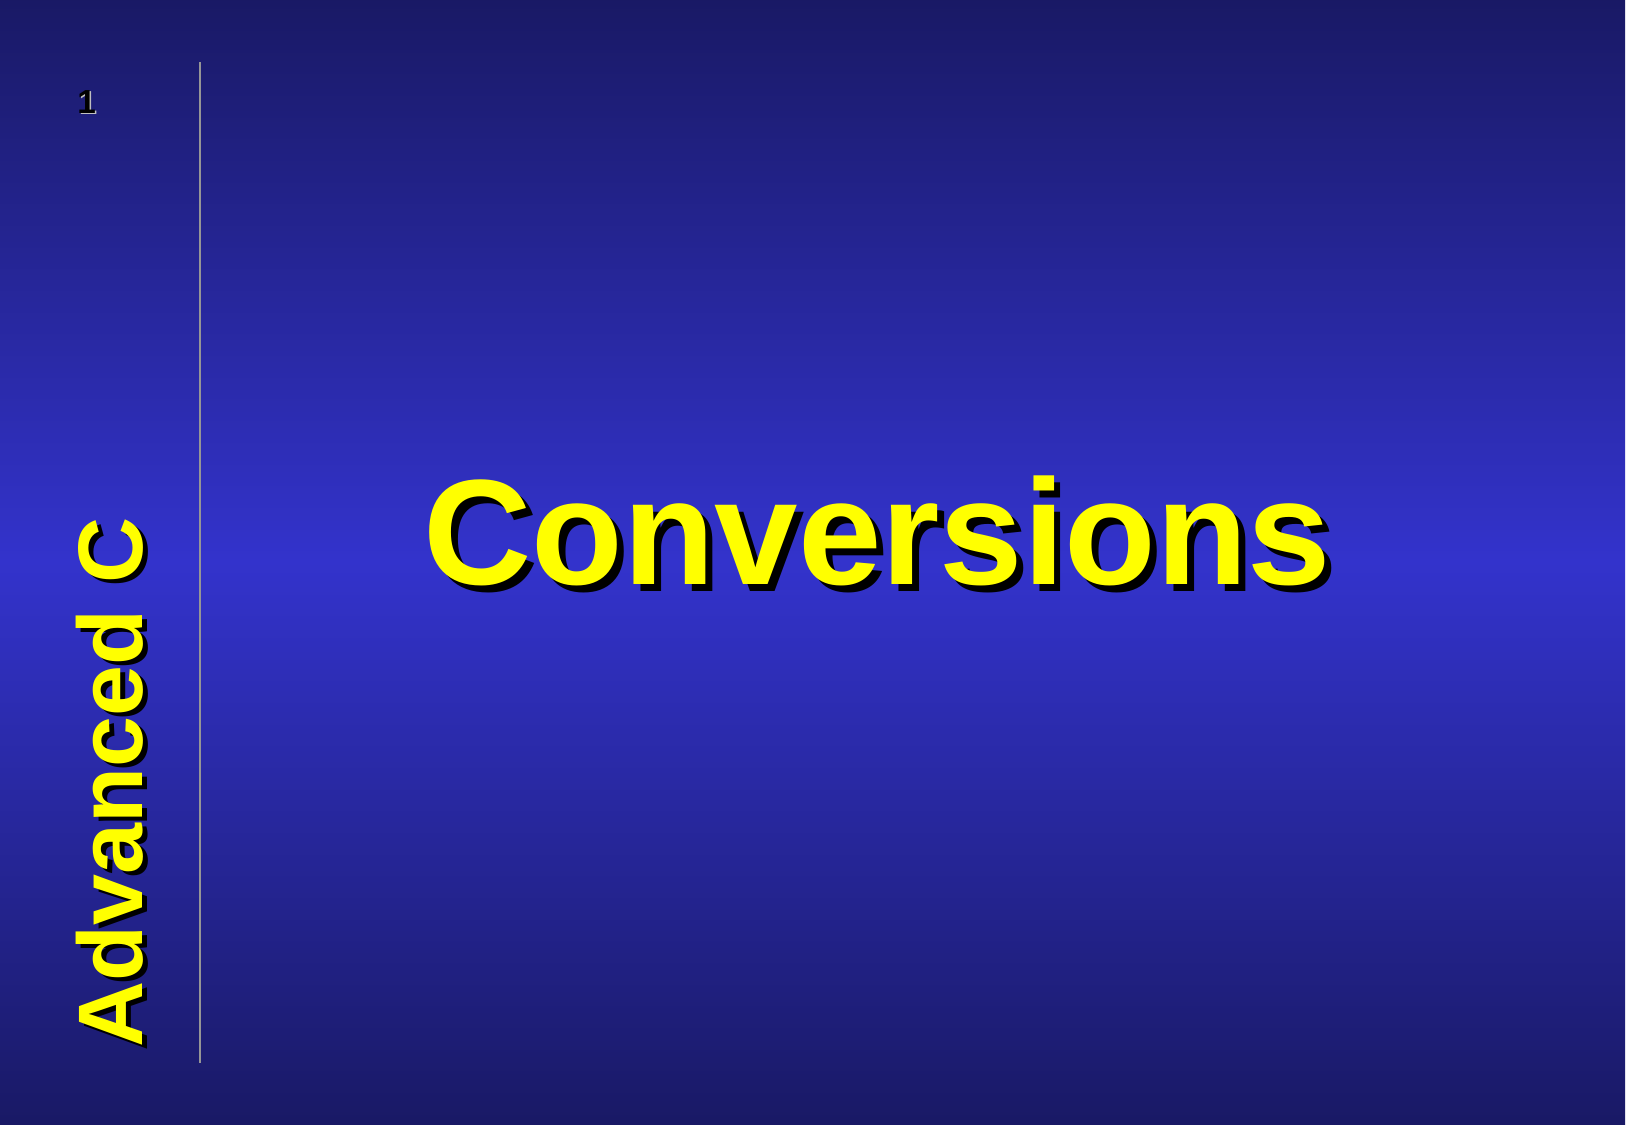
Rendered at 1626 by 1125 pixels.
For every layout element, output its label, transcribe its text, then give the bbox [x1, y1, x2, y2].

title Advanced C [37, 162, 176, 1063]
text_box Conversions [408, 426, 1348, 622]
